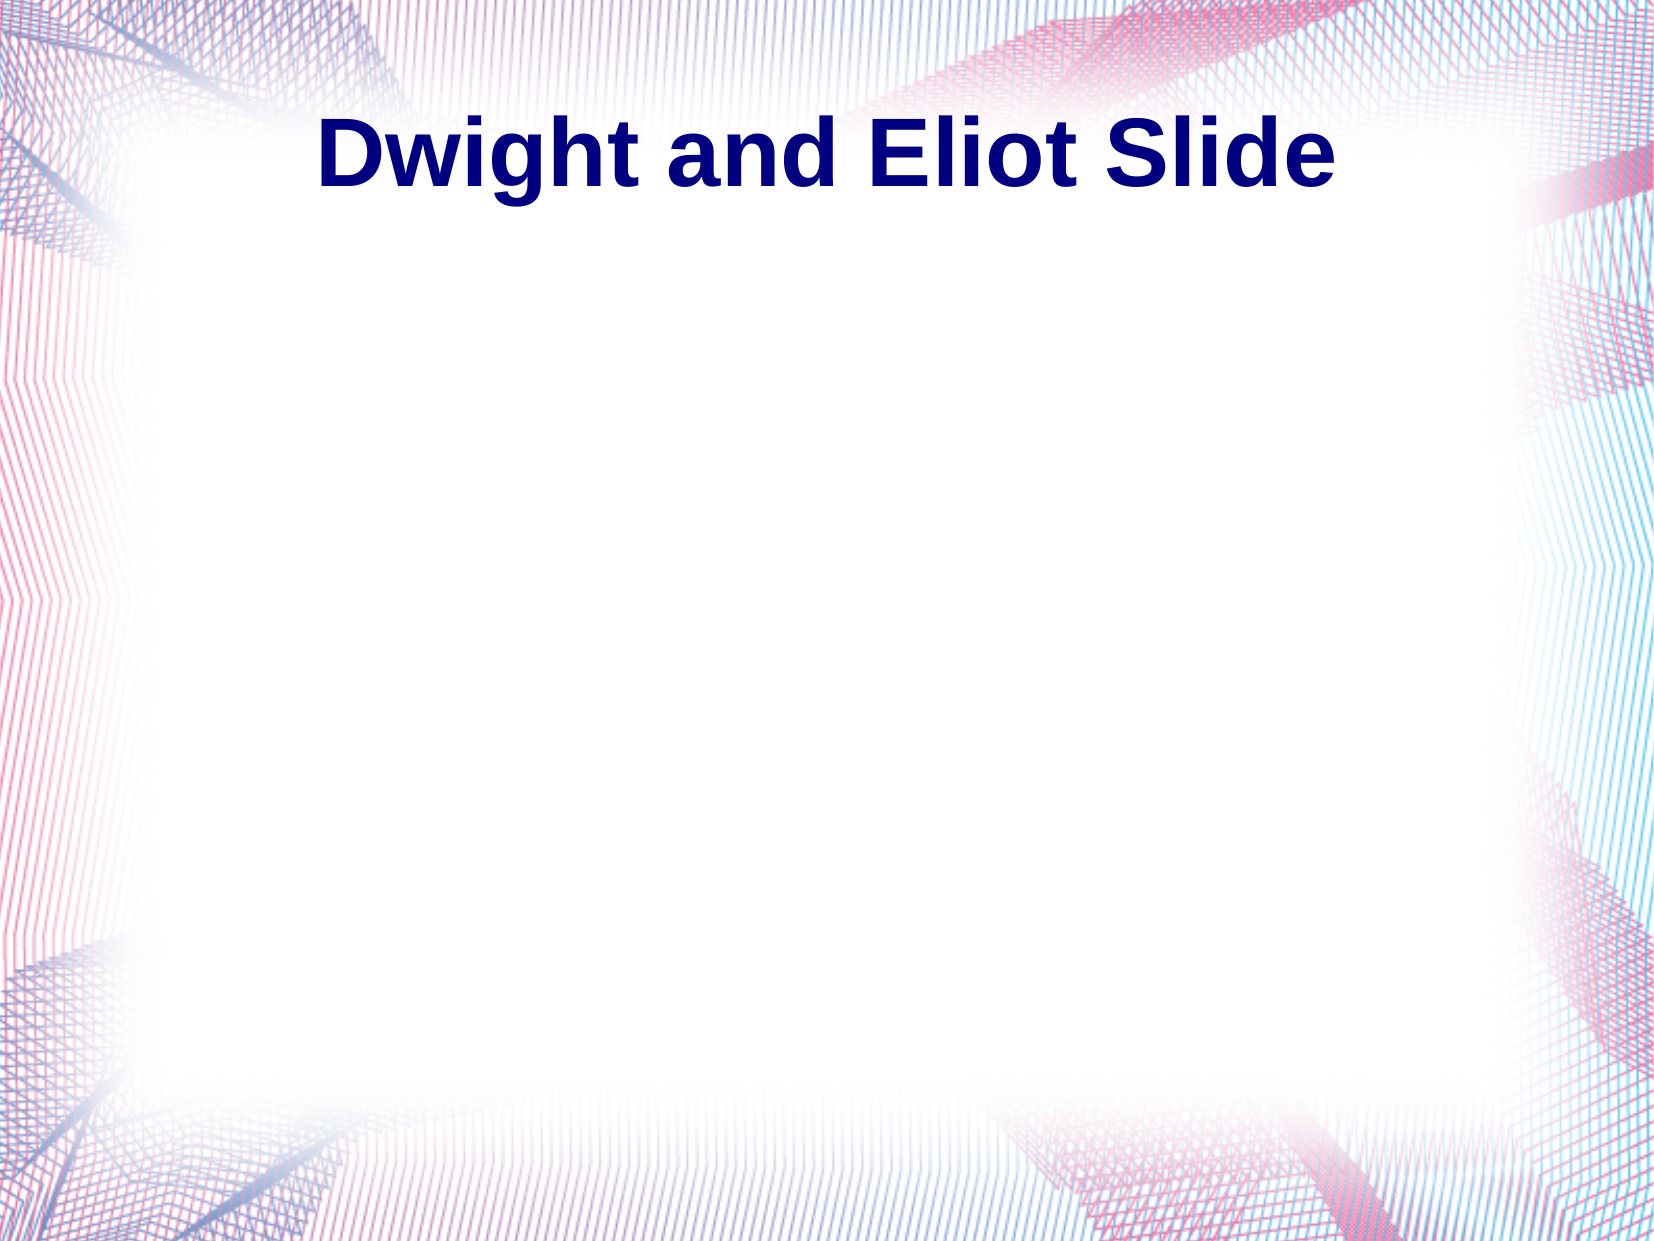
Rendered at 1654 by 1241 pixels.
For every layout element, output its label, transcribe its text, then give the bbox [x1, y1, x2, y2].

picture [0, 0, 1654, 1241]
title Dwight and Eliot Slide [82, 49, 1571, 257]
